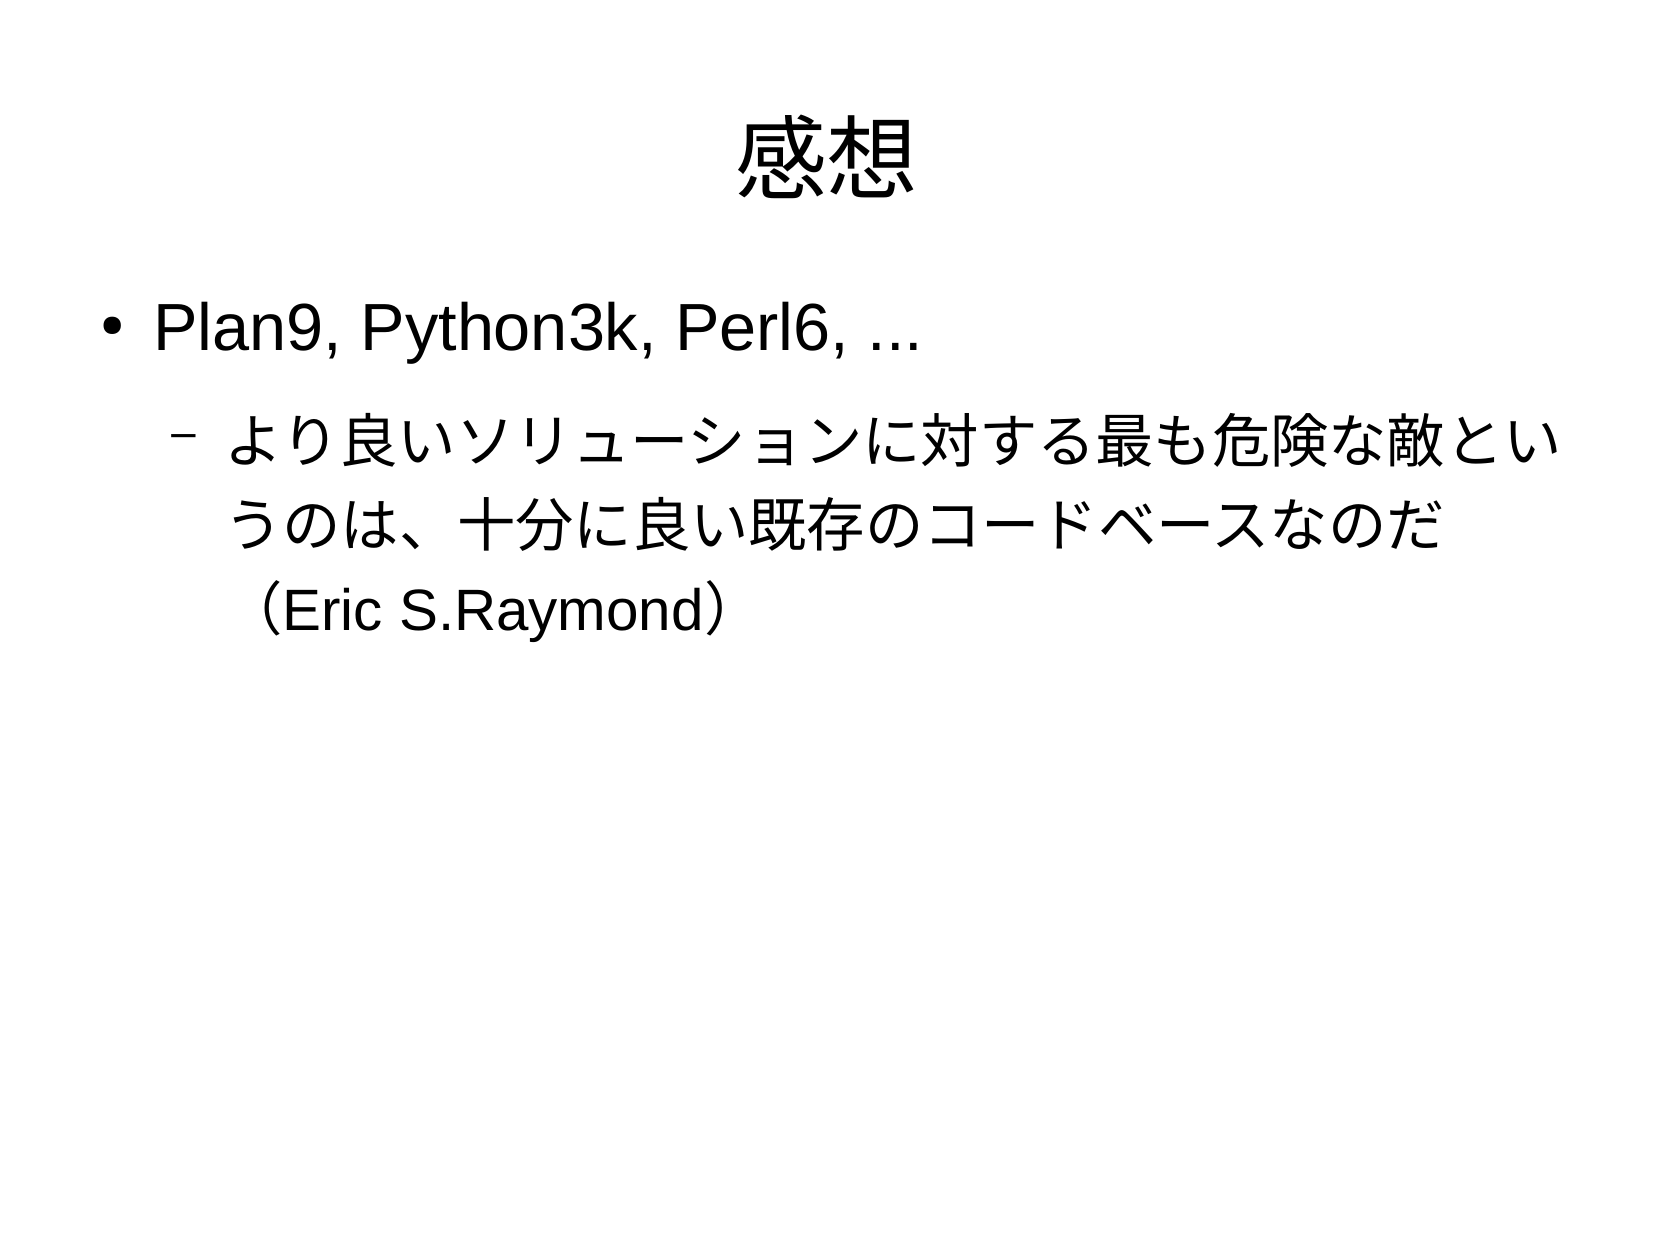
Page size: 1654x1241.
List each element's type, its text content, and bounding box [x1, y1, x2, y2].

title 感想 [82, 49, 1571, 257]
list Plan9, Python3k, Perl6, ... より良いソリューションに対する最も危険な敵というのは、十分に良い既存のコードベースなのだ（Eric S.Raymond） [82, 290, 1571, 1010]
